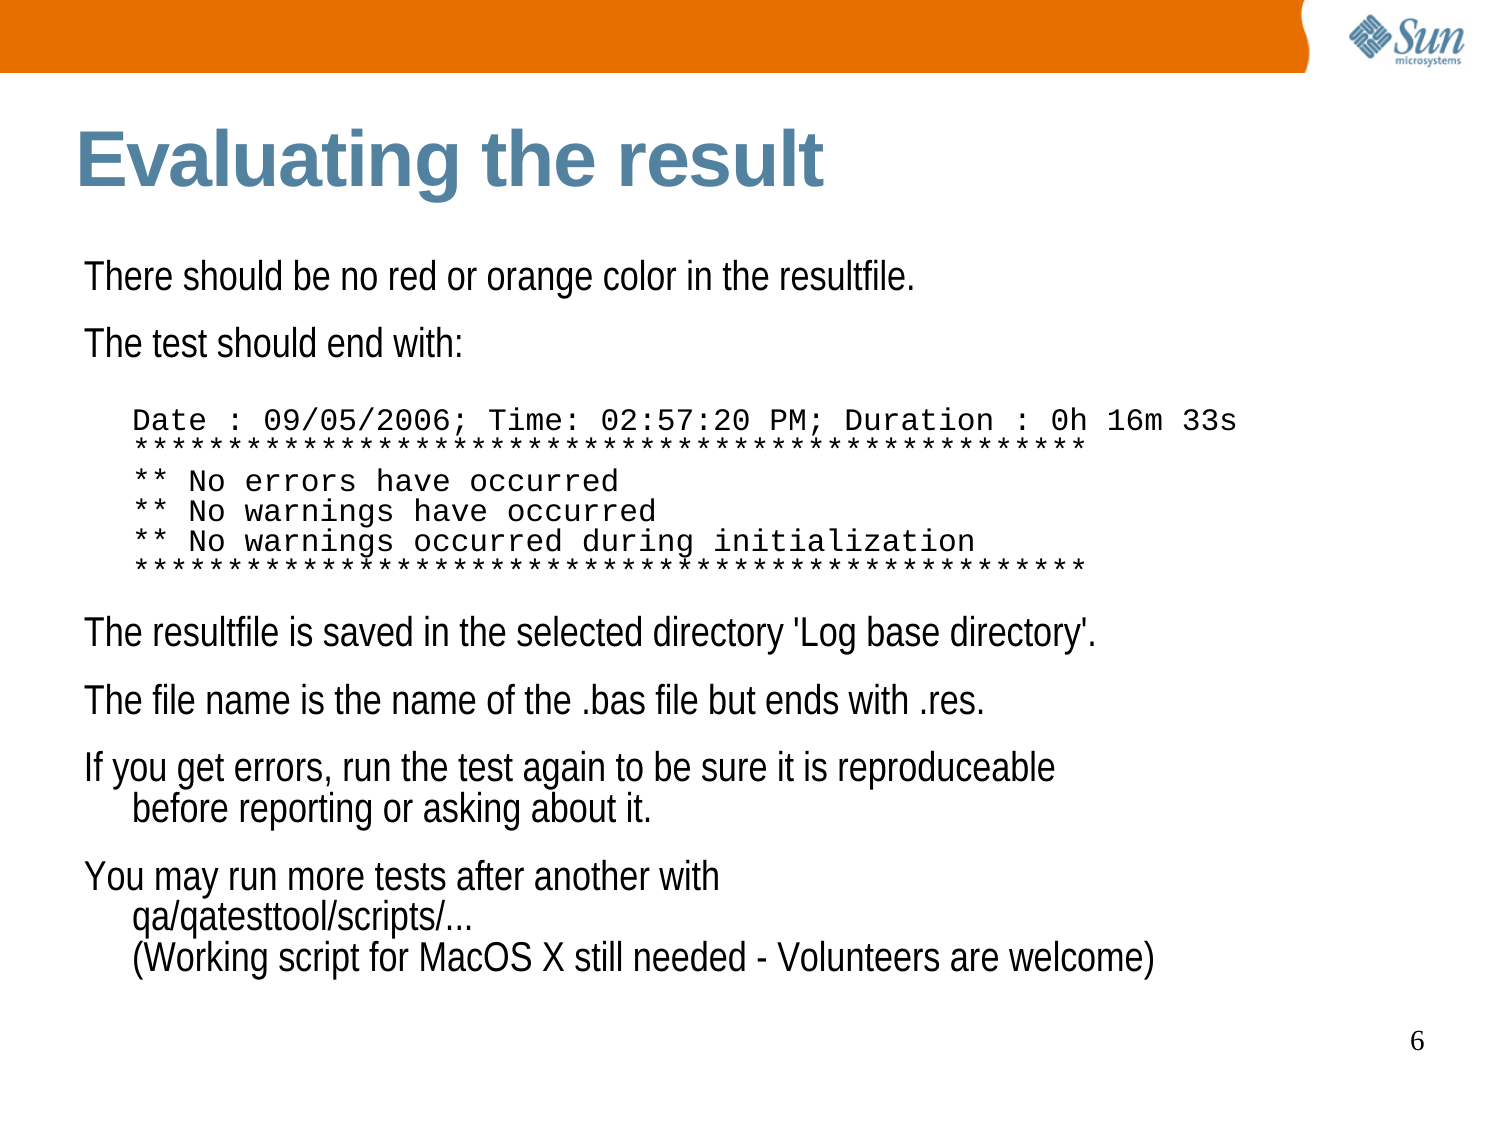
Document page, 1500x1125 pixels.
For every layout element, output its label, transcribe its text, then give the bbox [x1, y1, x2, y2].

title Evaluating the result [75, 123, 1437, 227]
picture [0, 0, 1500, 73]
list There should be no red or orange color in the resultfile. The test should end with: Date : 09/05/2006; Time: 02:57:20 PM; Duration : 0h 16m 33s *************************************************** ** No errors have occurred ** No warnings have occurred ** No warnings occurred during initialization *************************************************** The resultfile is saved in the selected directory 'Log base directory'. The file name is the name of the .bas file but ends with .res. If you get errors, run the test again to be sure it is reproduceable before reporting or asking about it. You may run more tests after another with qa/qatesttool/scripts/... (Working script for MacOS X still needed - Volunteers are welcome) [64, 258, 1401, 1062]
